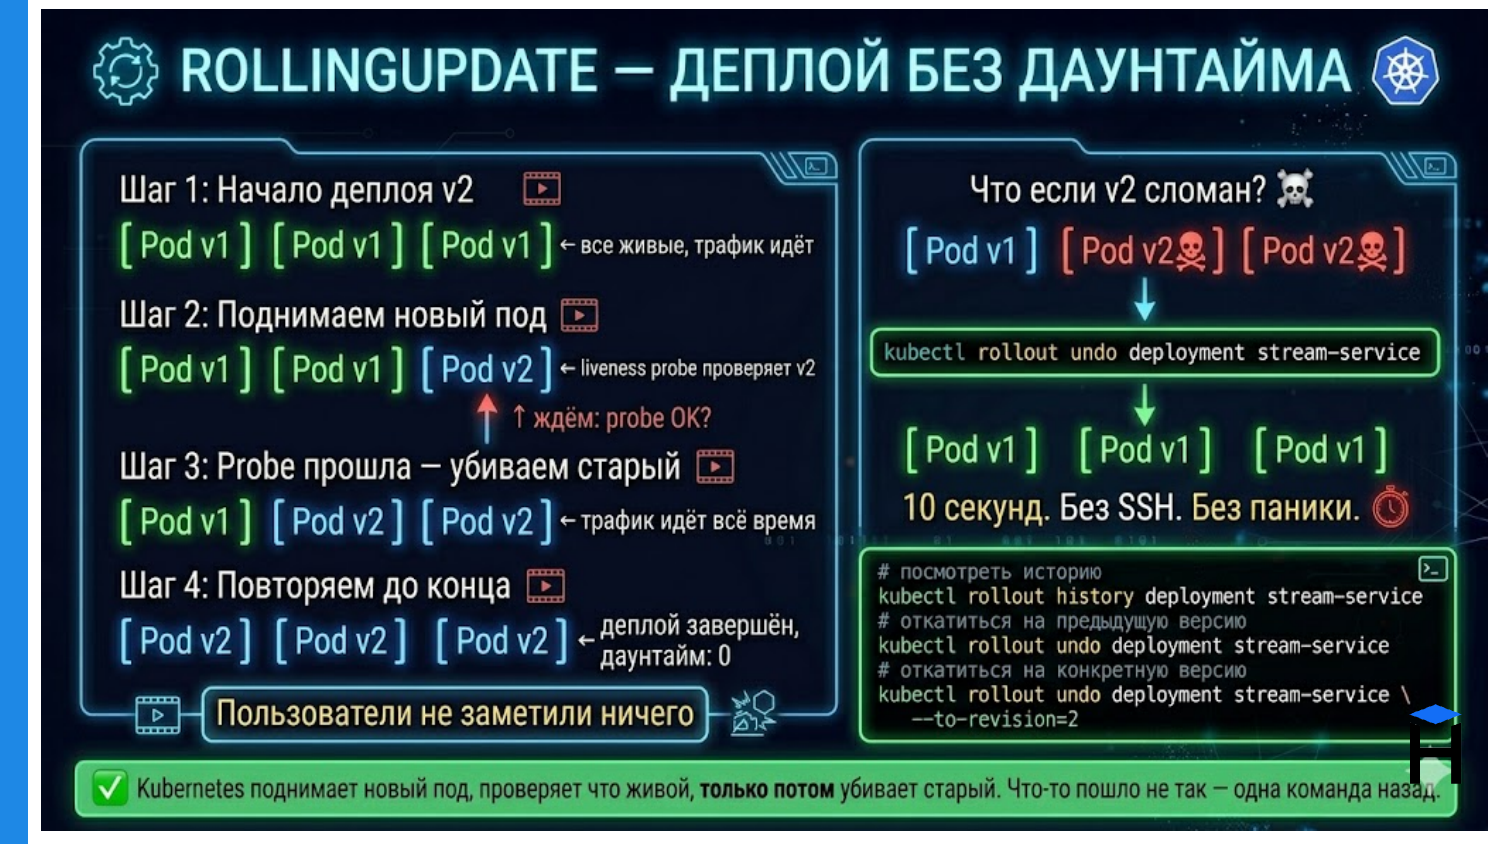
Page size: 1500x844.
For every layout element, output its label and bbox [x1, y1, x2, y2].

picture [41, 9, 1488, 831]
text_box [0, 0, 27, 844]
